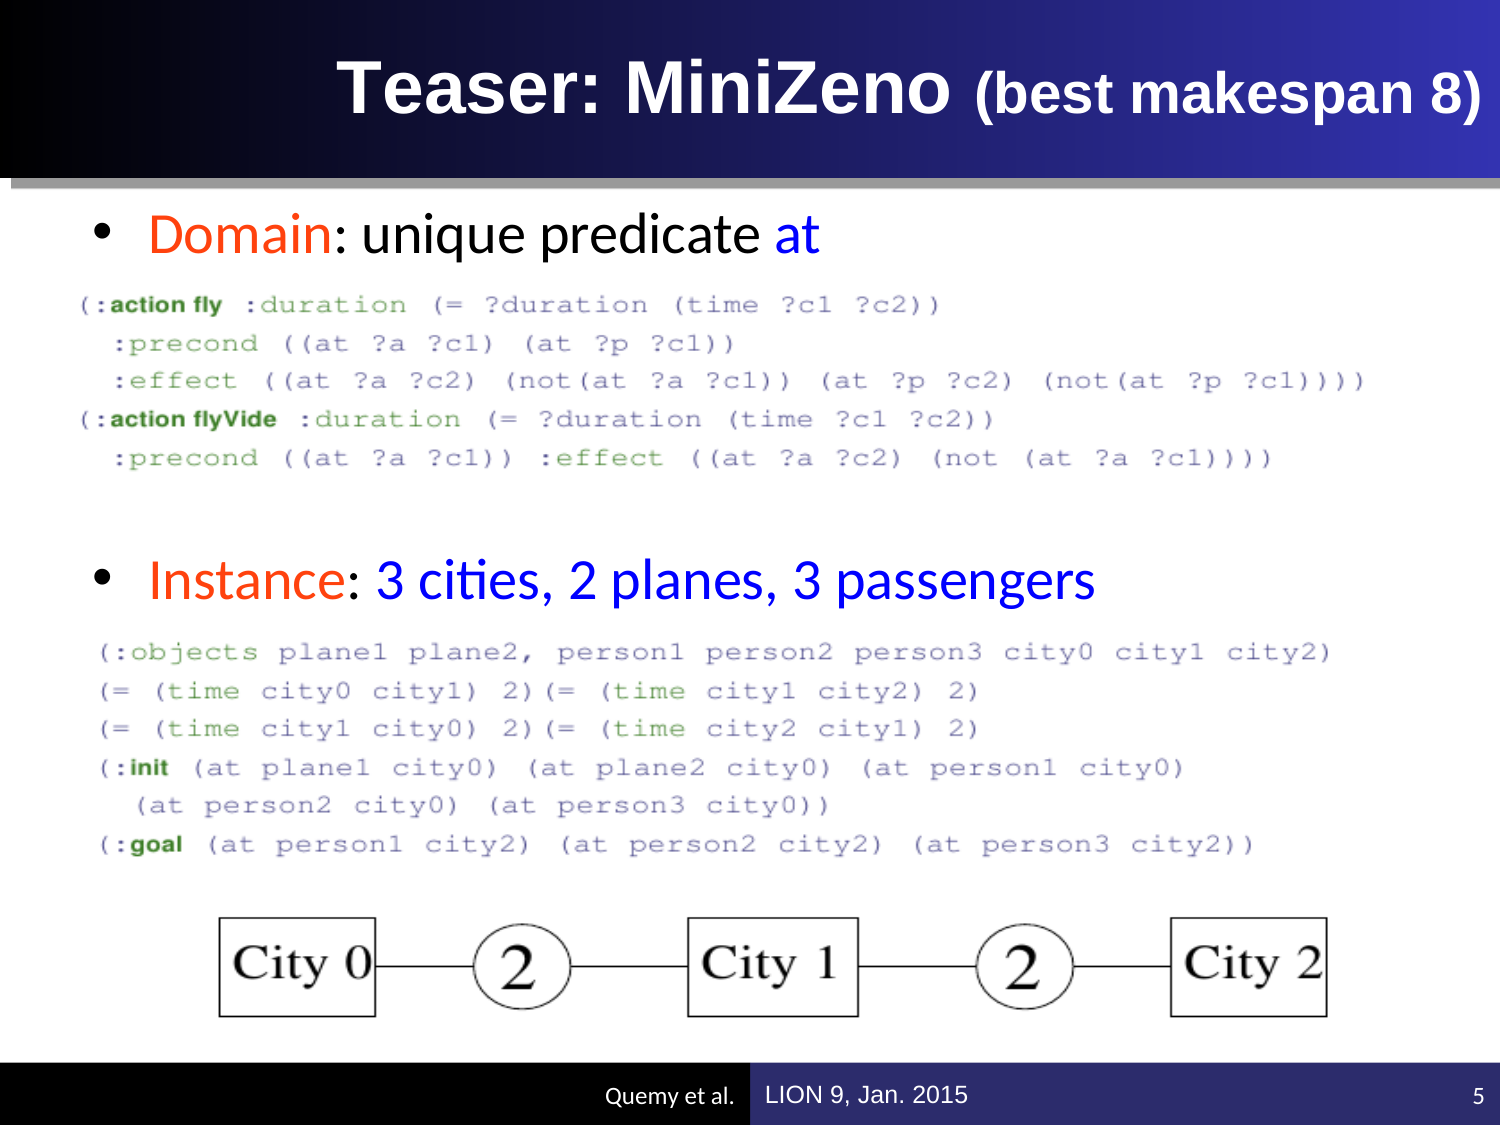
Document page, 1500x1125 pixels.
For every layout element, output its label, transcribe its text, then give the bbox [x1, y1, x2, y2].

picture [76, 286, 1390, 487]
picture [76, 633, 1412, 1041]
list Domain: unique predicate at Instance: 3 cities, 2 planes, 3 passengers [77, 187, 1428, 1125]
text_box Teaser: MiniZeno (best makespan 8) [322, 31, 1500, 137]
